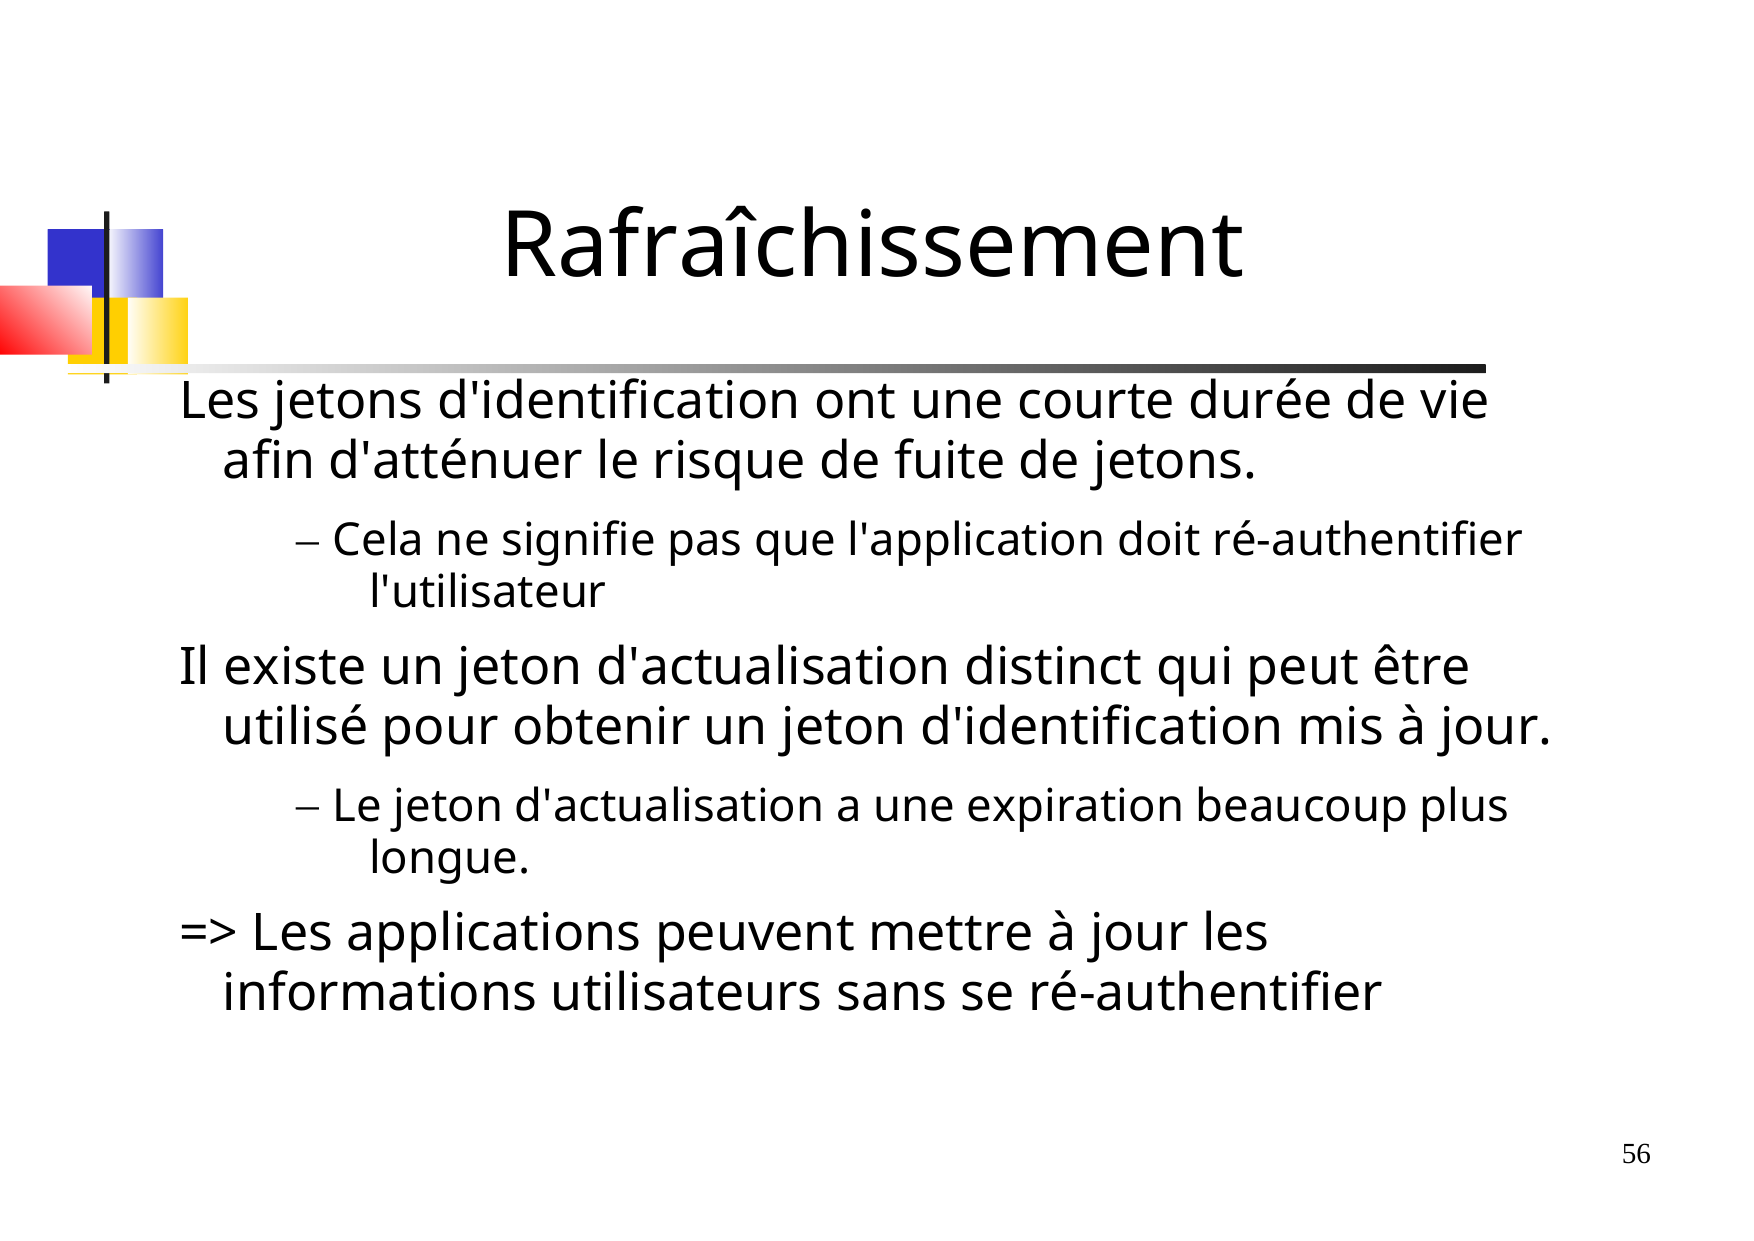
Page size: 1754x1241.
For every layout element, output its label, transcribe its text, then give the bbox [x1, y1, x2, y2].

title Rafraîchissement [179, 139, 1567, 351]
list Les jetons d'identification ont une courte durée de vie afin d'atténuer le risque de fuite de jetons. Cela ne signifie pas que l'application doit ré-authentifier l'utilisateur Il existe un jeton d'actualisation distinct qui peut être utilisé pour obtenir un jeton d'identification mis à jour. Le jeton d'actualisation a une expiration beaucoup plus longue. => Les applications peuvent mettre à jour les informations utilisateurs sans se ré-authentifier [179, 371, 1567, 1091]
